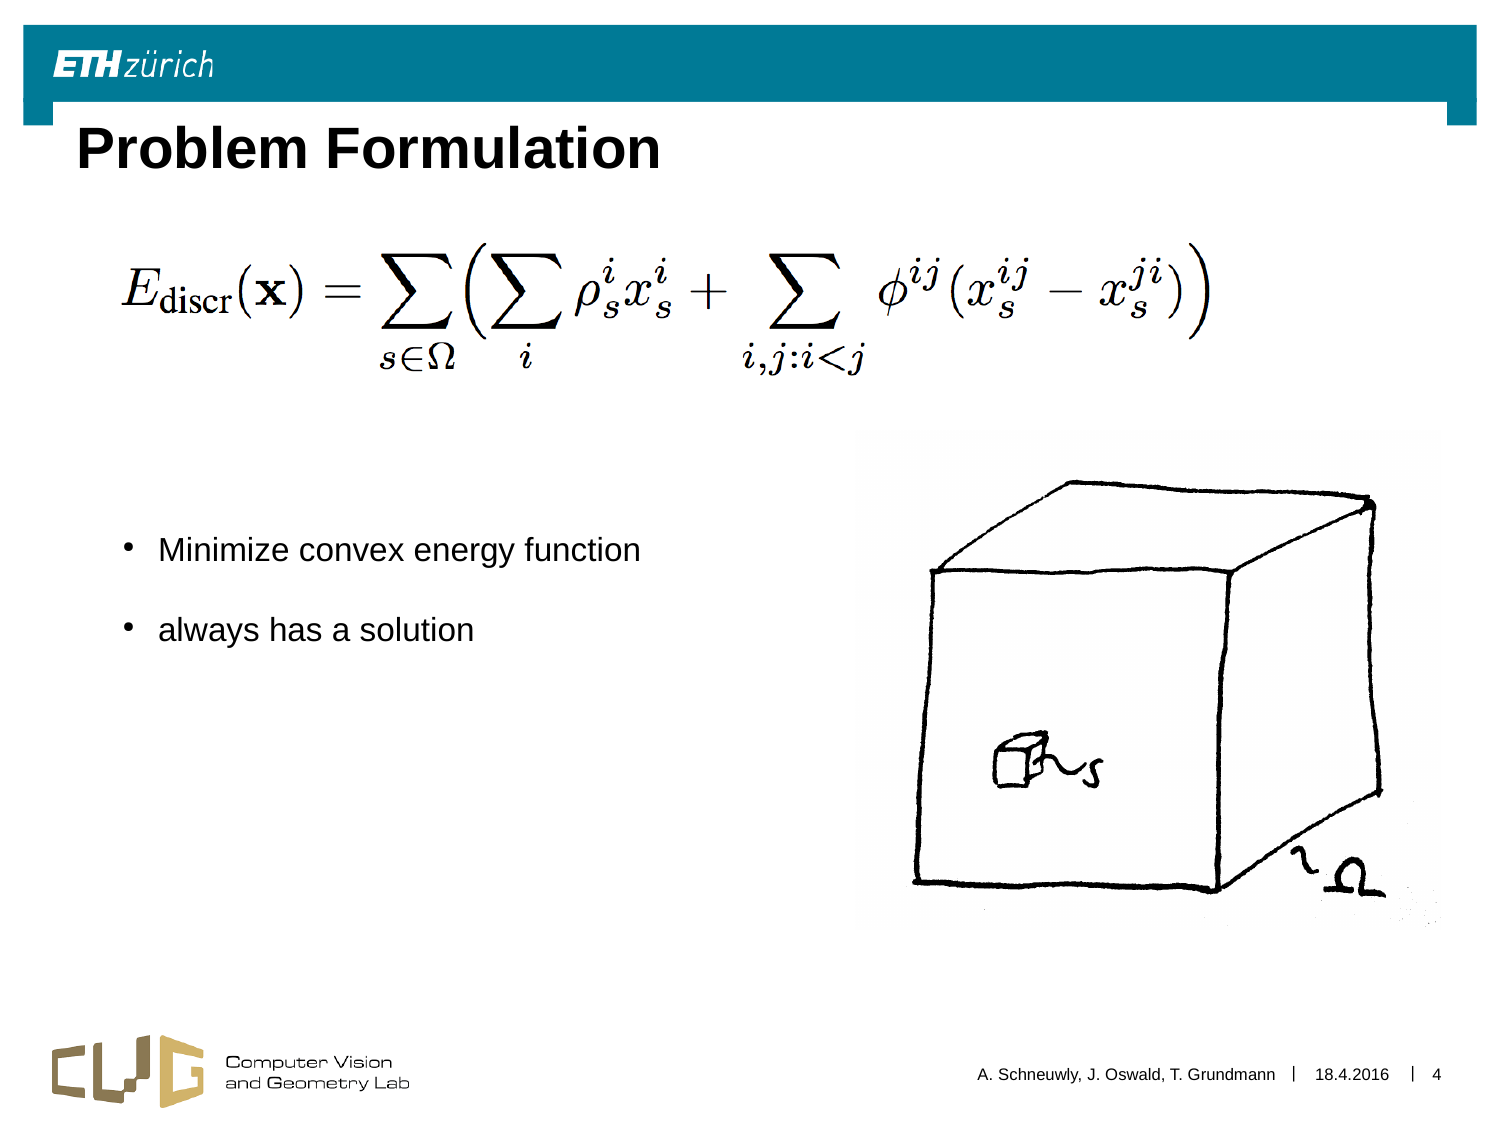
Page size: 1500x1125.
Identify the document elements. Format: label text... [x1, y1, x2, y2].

text_box Minimize convex energy function always has a solution [105, 520, 897, 656]
slide_number 18.4.2016 [1302, 1034, 1403, 1112]
slide_number <number> [1415, 1034, 1459, 1112]
picture [855, 430, 1441, 931]
footer A. Schneuwly, J. Oswald, T. Grundmann [750, 1034, 1277, 1112]
picture [105, 224, 1216, 387]
title Problem Formulation [53, 101, 1447, 262]
picture [52, 1035, 409, 1108]
